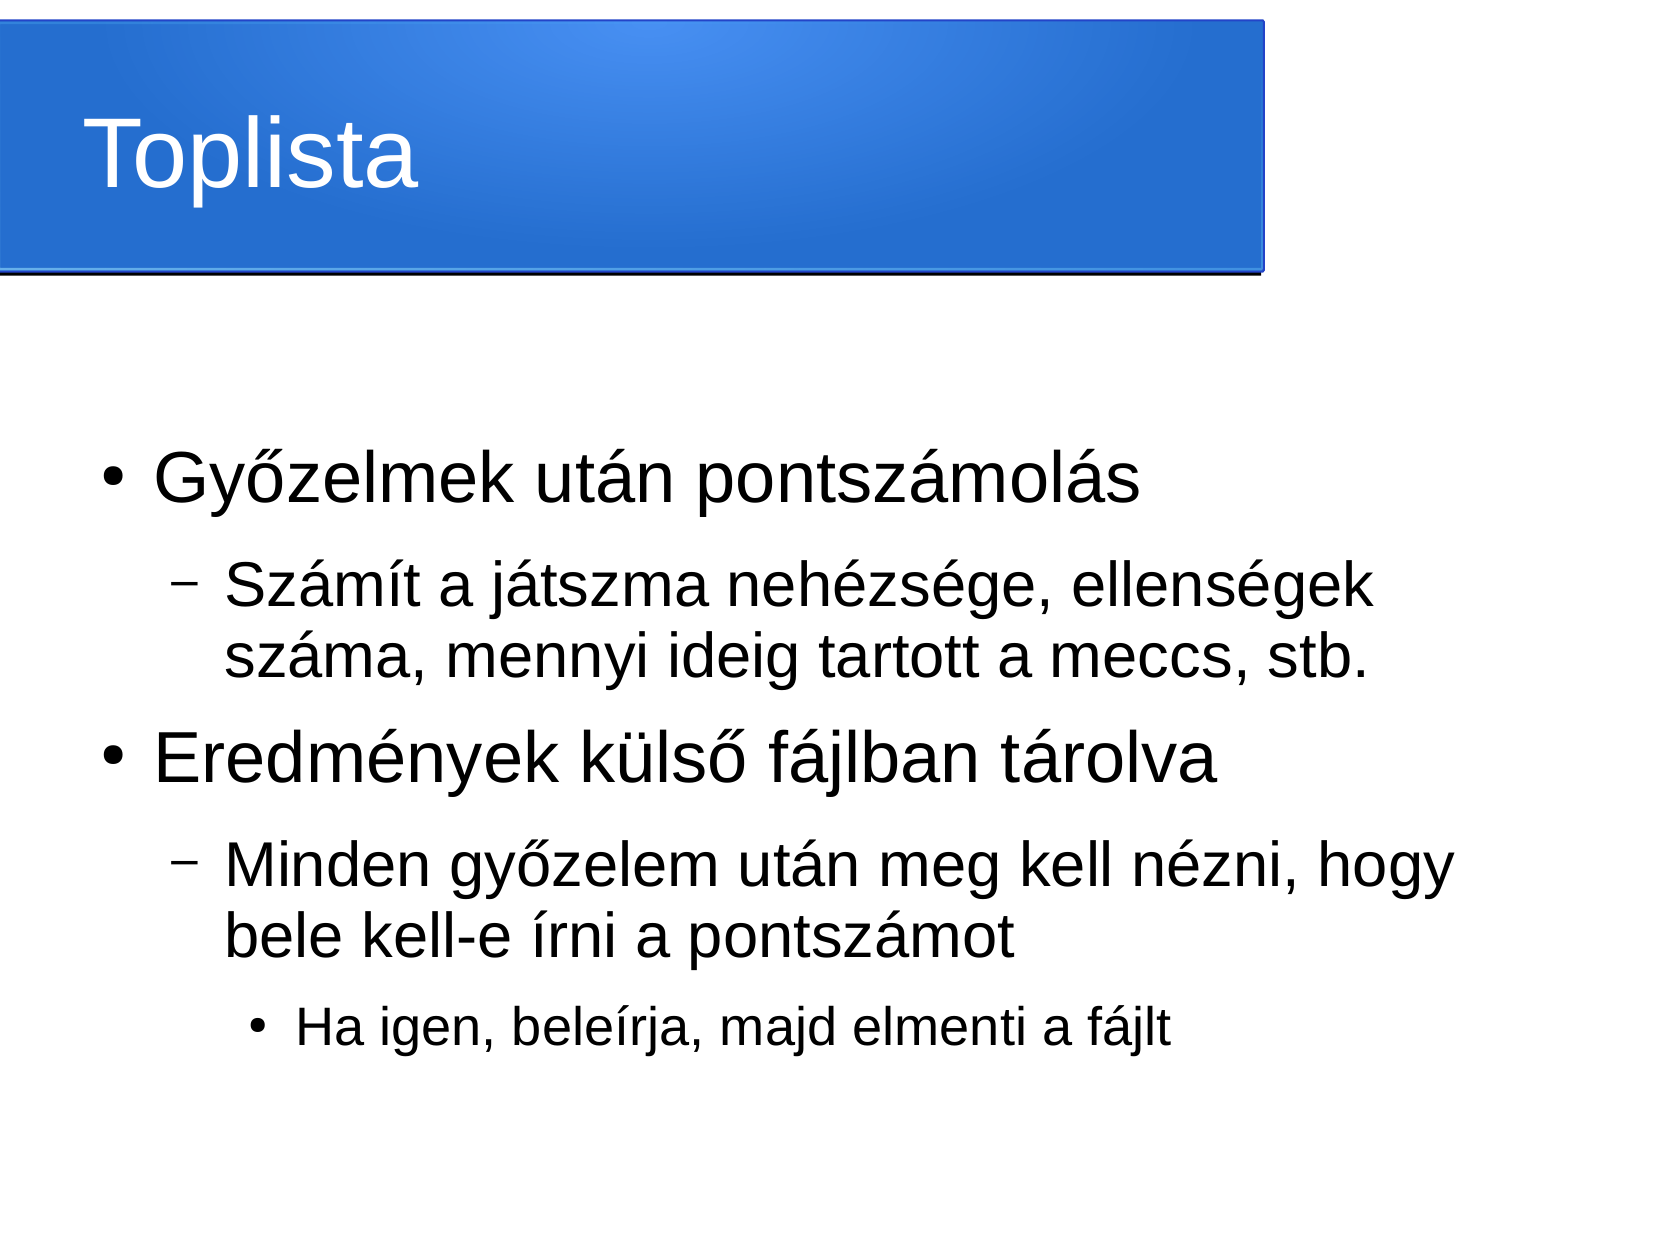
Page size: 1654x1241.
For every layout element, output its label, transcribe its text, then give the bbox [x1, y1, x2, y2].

list Győzelmek után pontszámolás Számít a játszma nehézsége, ellenségek száma, mennyi ideig tartott a meccs, stb. Eredmények külső fájlban tárolva Minden győzelem után meg kell nézni, hogy bele kell-e írni a pontszámot Ha igen, beleírja, majd elmenti a fájlt [82, 437, 1538, 1157]
title Toplista [82, 49, 1250, 257]
